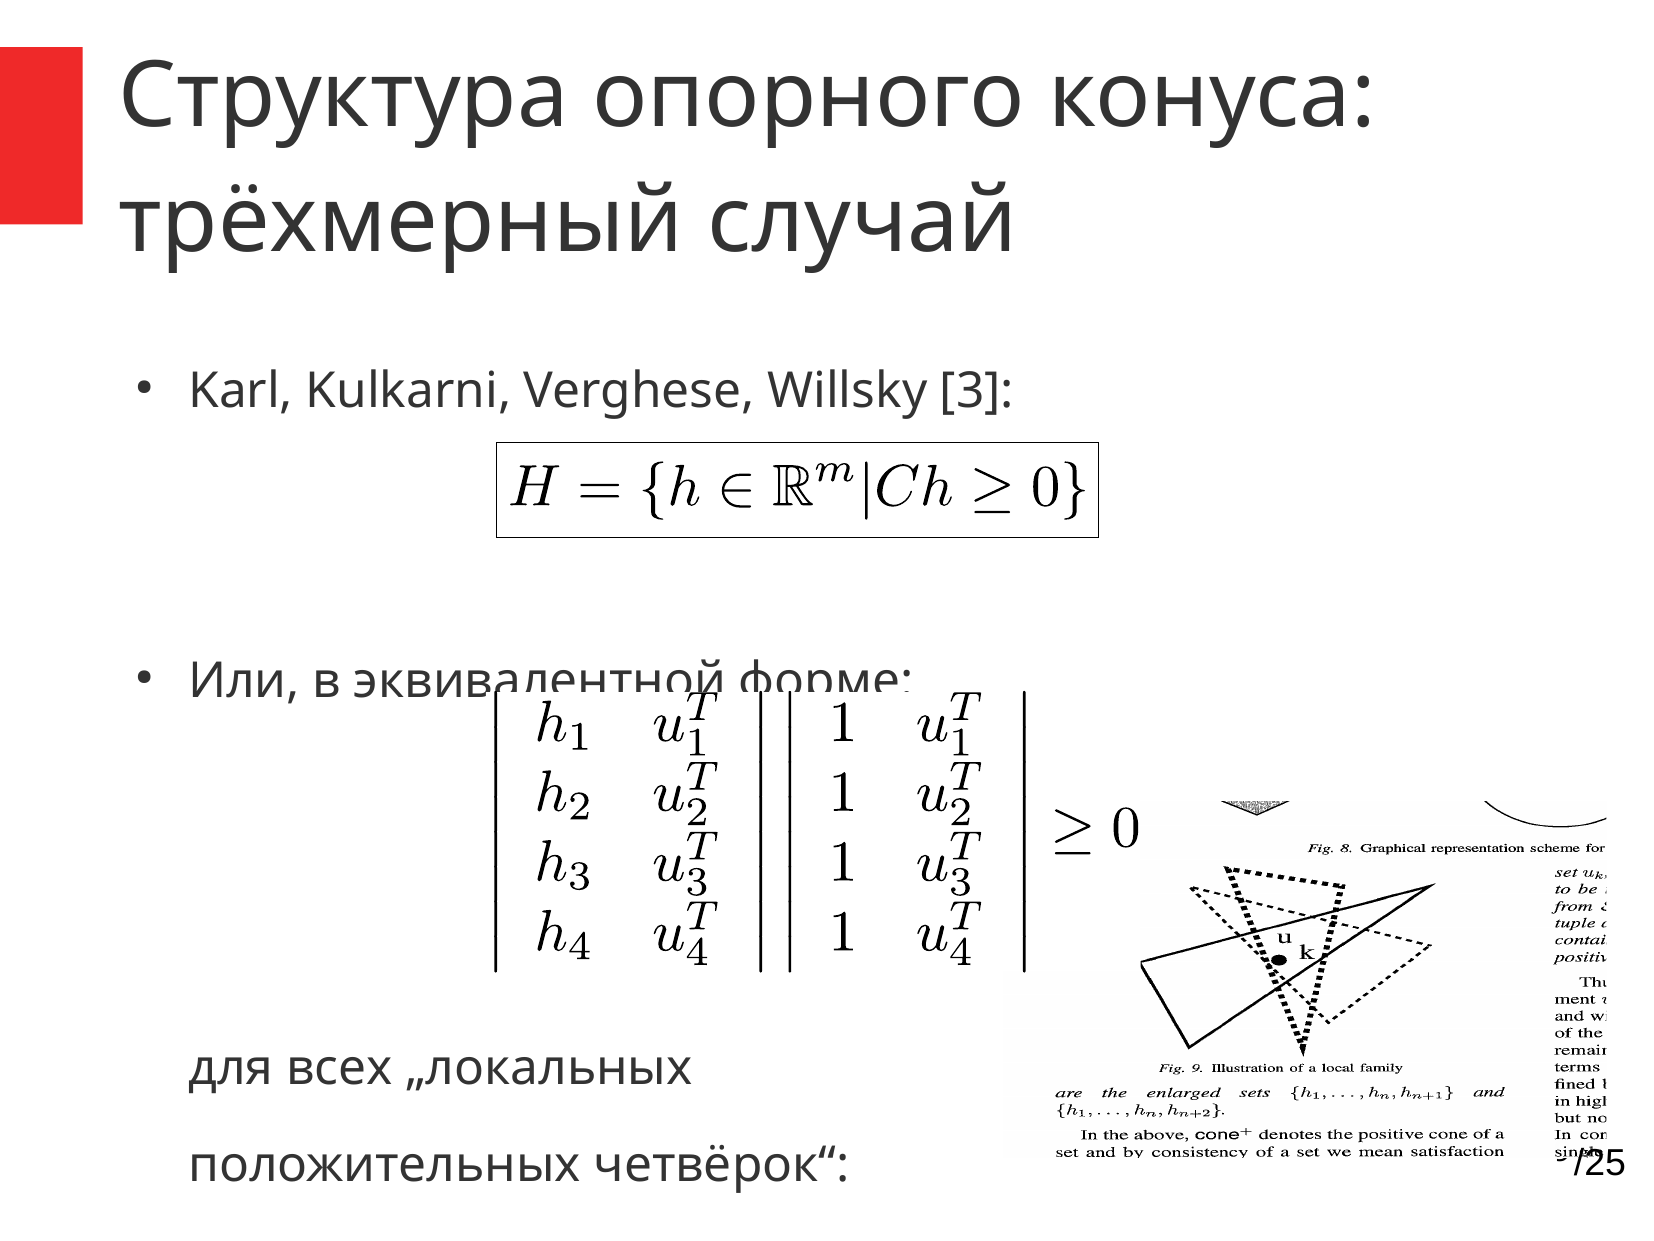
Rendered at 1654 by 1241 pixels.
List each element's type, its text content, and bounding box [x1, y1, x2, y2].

text_box [507, 461, 1090, 520]
list Karl, Kulkarni, Verghese, Willsky [3]: Или, в эквивалентной форме: для всех „локальных положительных четвёрок“: [118, 354, 1536, 1205]
text_box /25 [1559, 1134, 1654, 1205]
title Структура опорного конуса: трёхмерный случай [118, 45, 1571, 261]
text_box [485, 690, 1141, 973]
picture [1536, 801, 1607, 1158]
